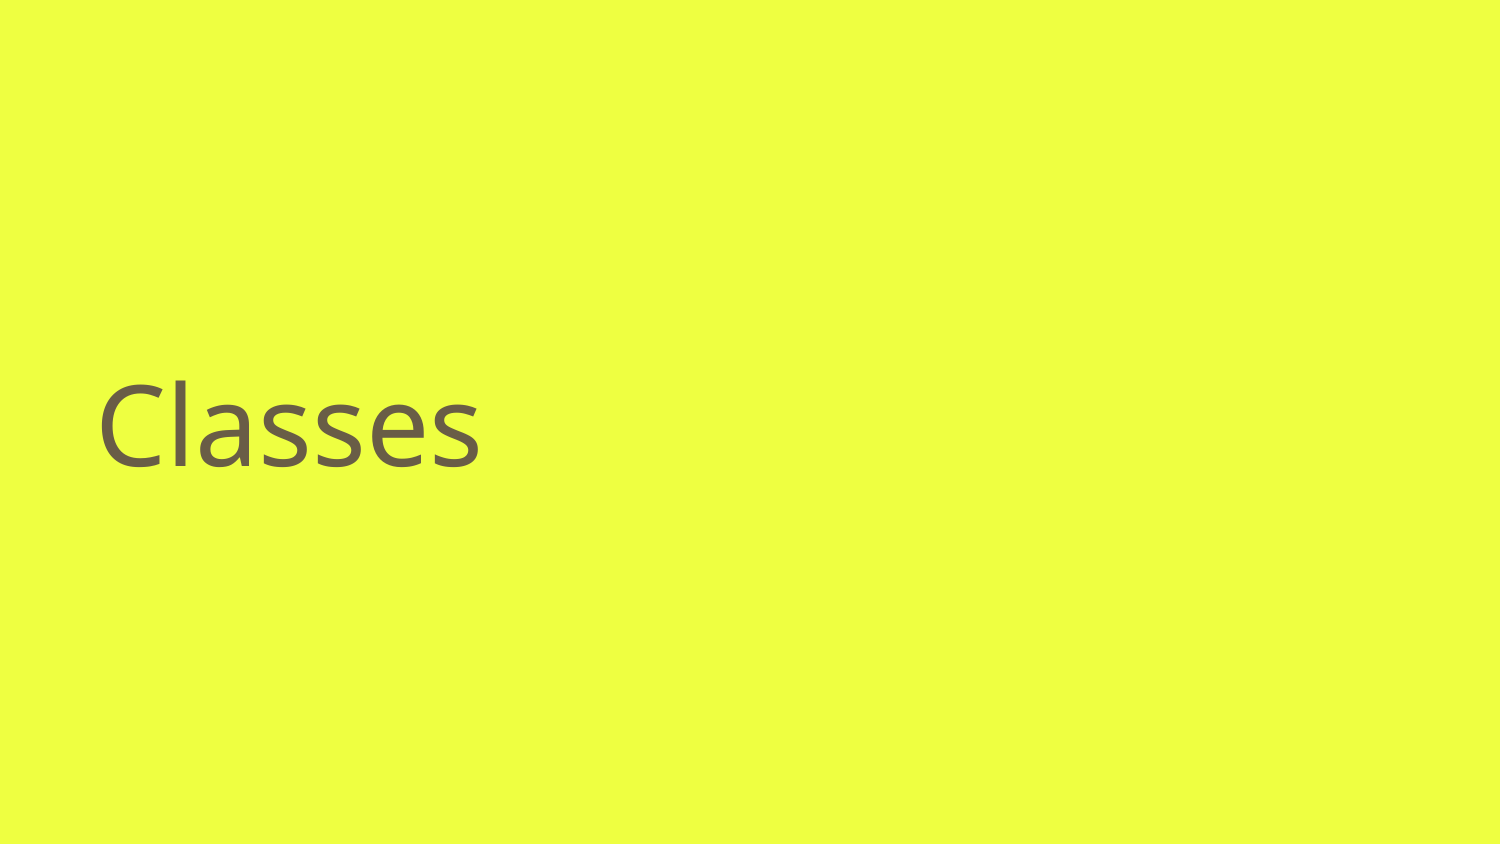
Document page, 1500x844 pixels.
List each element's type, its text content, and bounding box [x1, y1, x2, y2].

title Classes [80, 86, 1002, 758]
